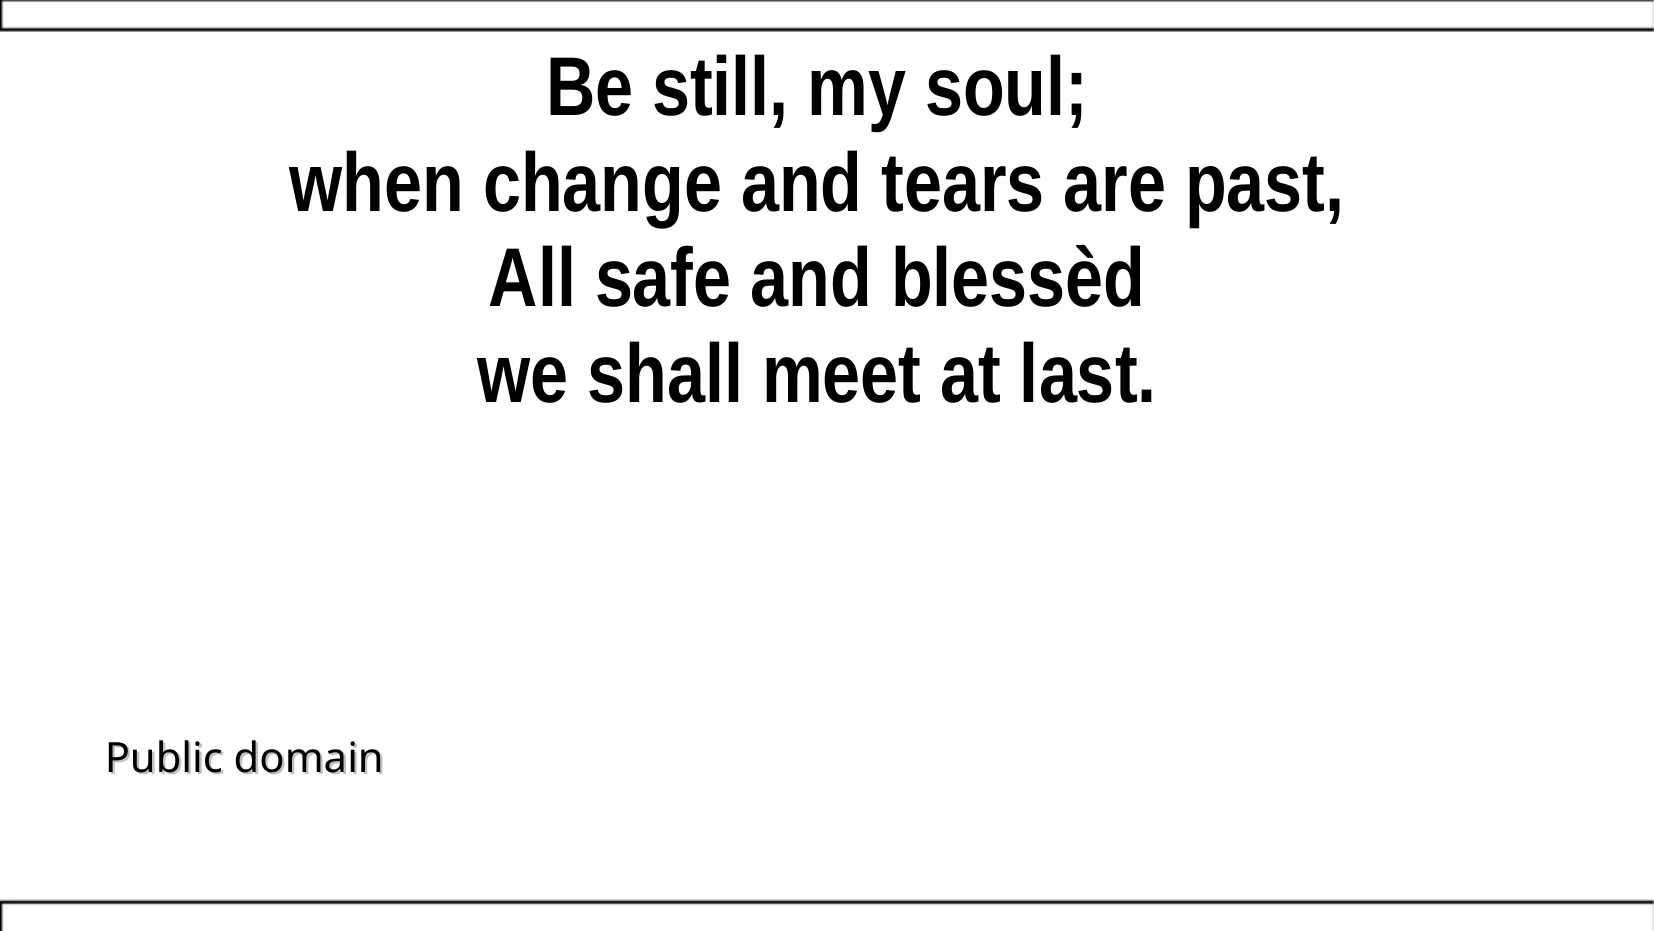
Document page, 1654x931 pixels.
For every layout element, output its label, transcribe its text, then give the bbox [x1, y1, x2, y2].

text_box Be still, my soul; when change and tears are past, All safe and blessèd we shall meet at last. Public domain [90, 30, 1546, 784]
picture [0, 0, 1654, 931]
